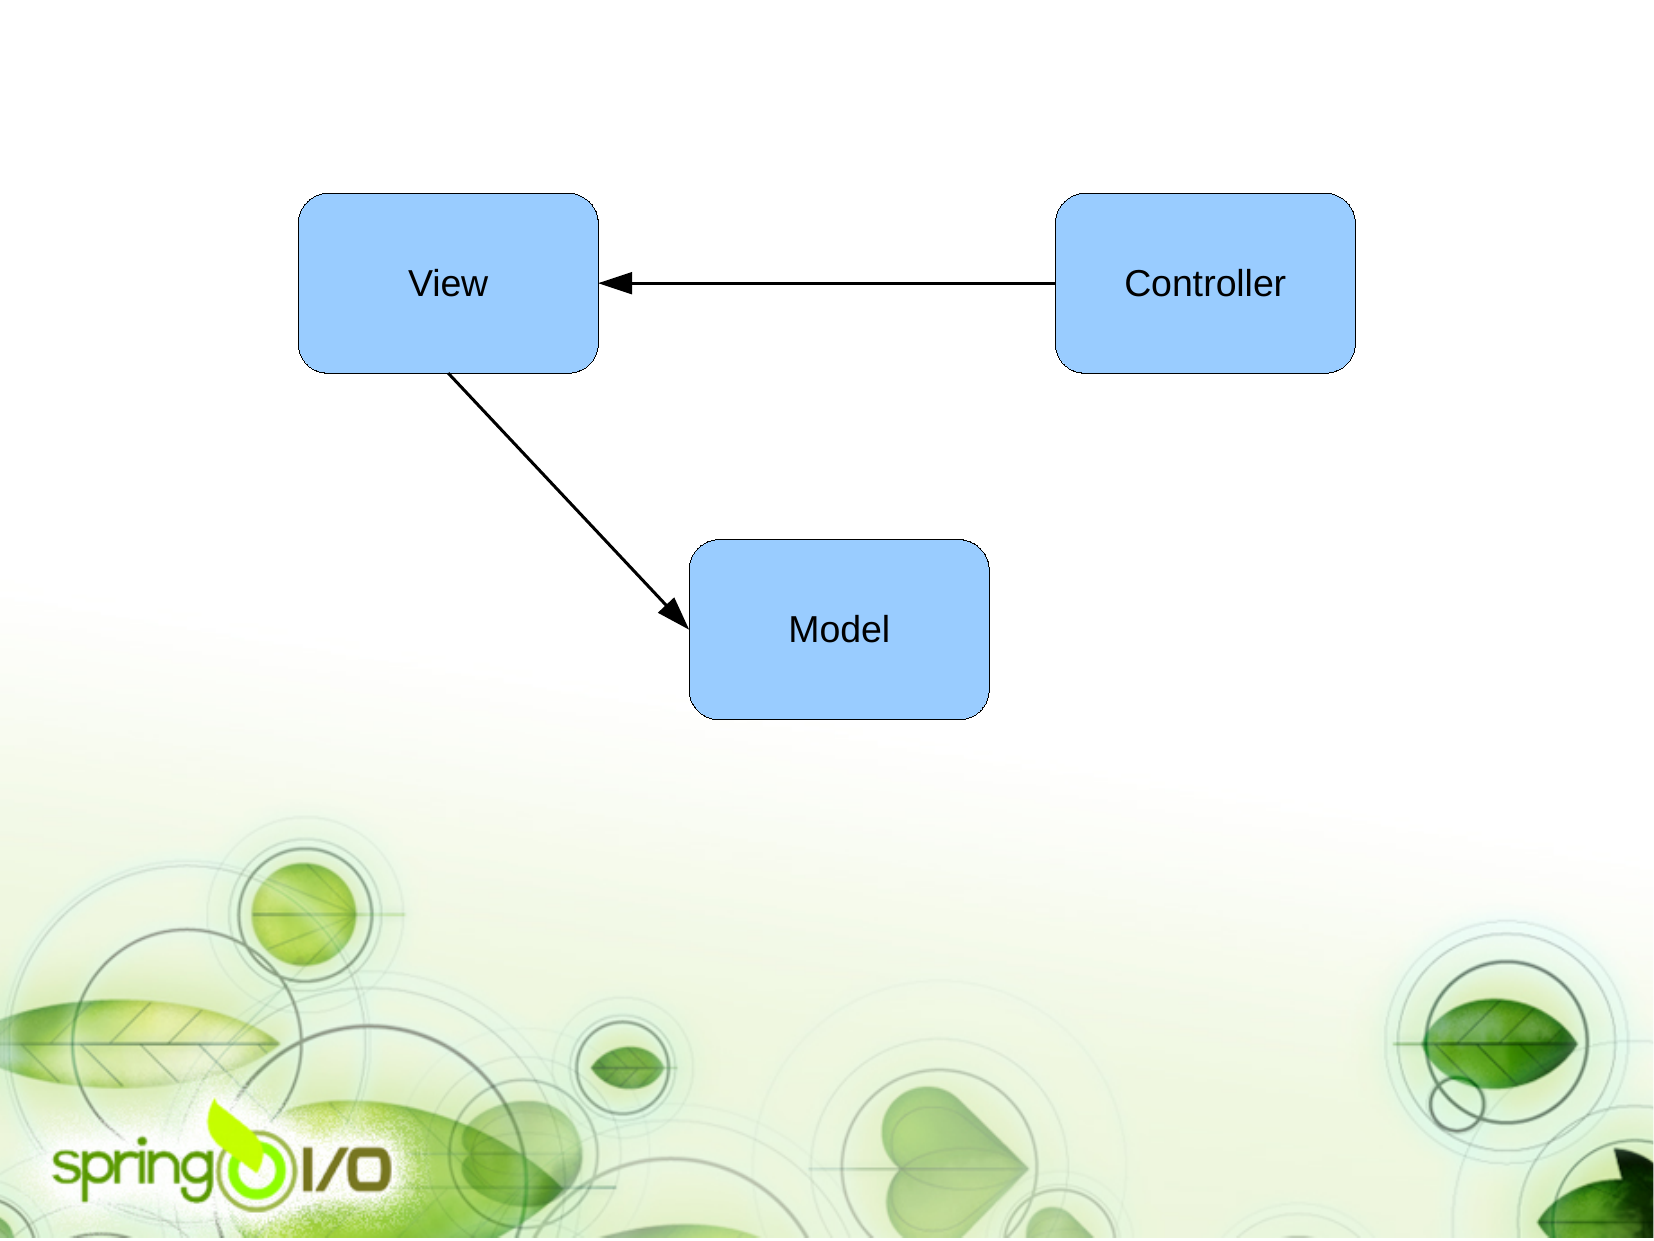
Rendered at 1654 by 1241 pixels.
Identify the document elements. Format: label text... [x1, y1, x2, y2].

text_box Controller [1055, 193, 1356, 374]
text_box View [298, 193, 599, 374]
picture [0, 0, 1654, 1238]
text_box Model [689, 539, 990, 720]
